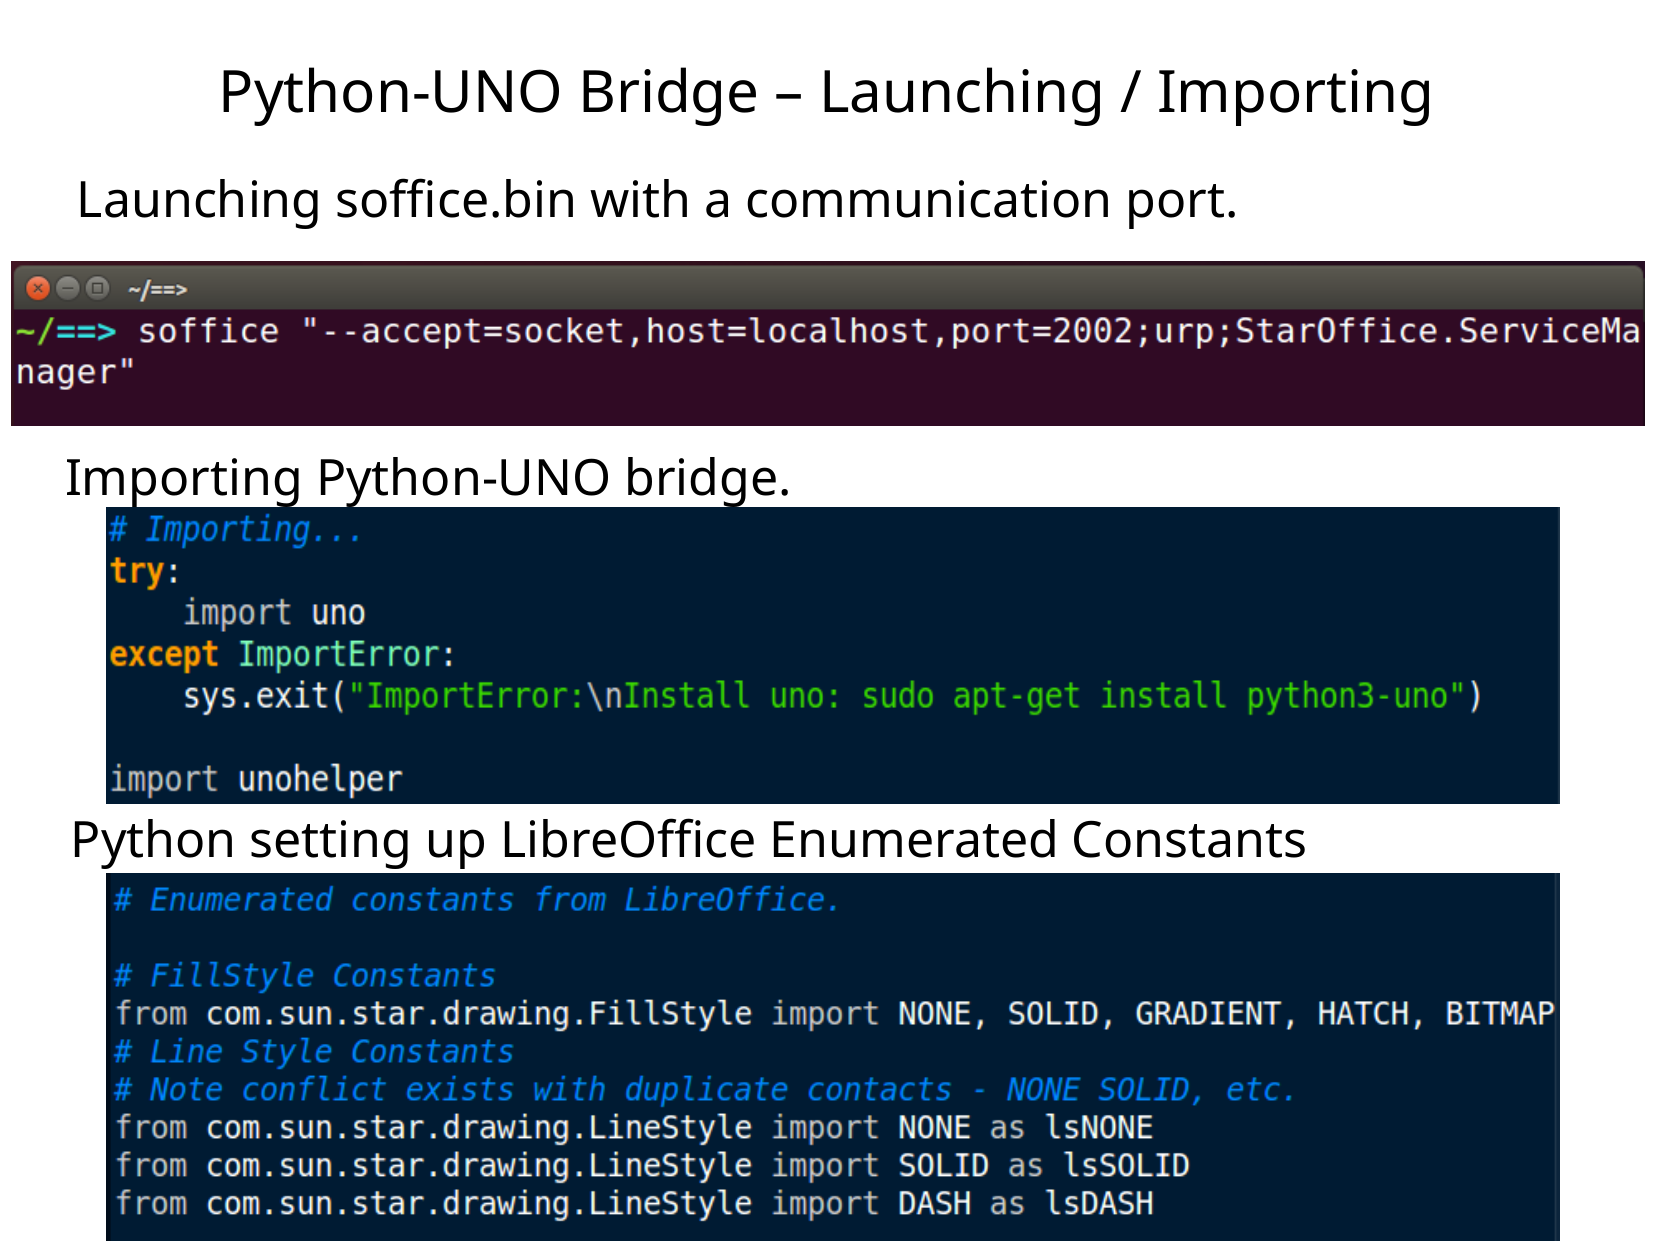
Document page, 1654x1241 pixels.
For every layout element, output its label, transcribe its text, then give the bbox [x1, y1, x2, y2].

picture [11, 261, 1645, 426]
text_box Python setting up LibreOffice Enumerated Constants [70, 791, 1583, 886]
title Python-UNO Bridge – Launching / Importing [82, 49, 1571, 130]
picture [106, 507, 1560, 791]
text_box Importing Python-UNO bridge. [65, 425, 1554, 526]
picture [106, 886, 1560, 1241]
subtitle Launching soffice.bin with a communication port. [76, 148, 1565, 249]
